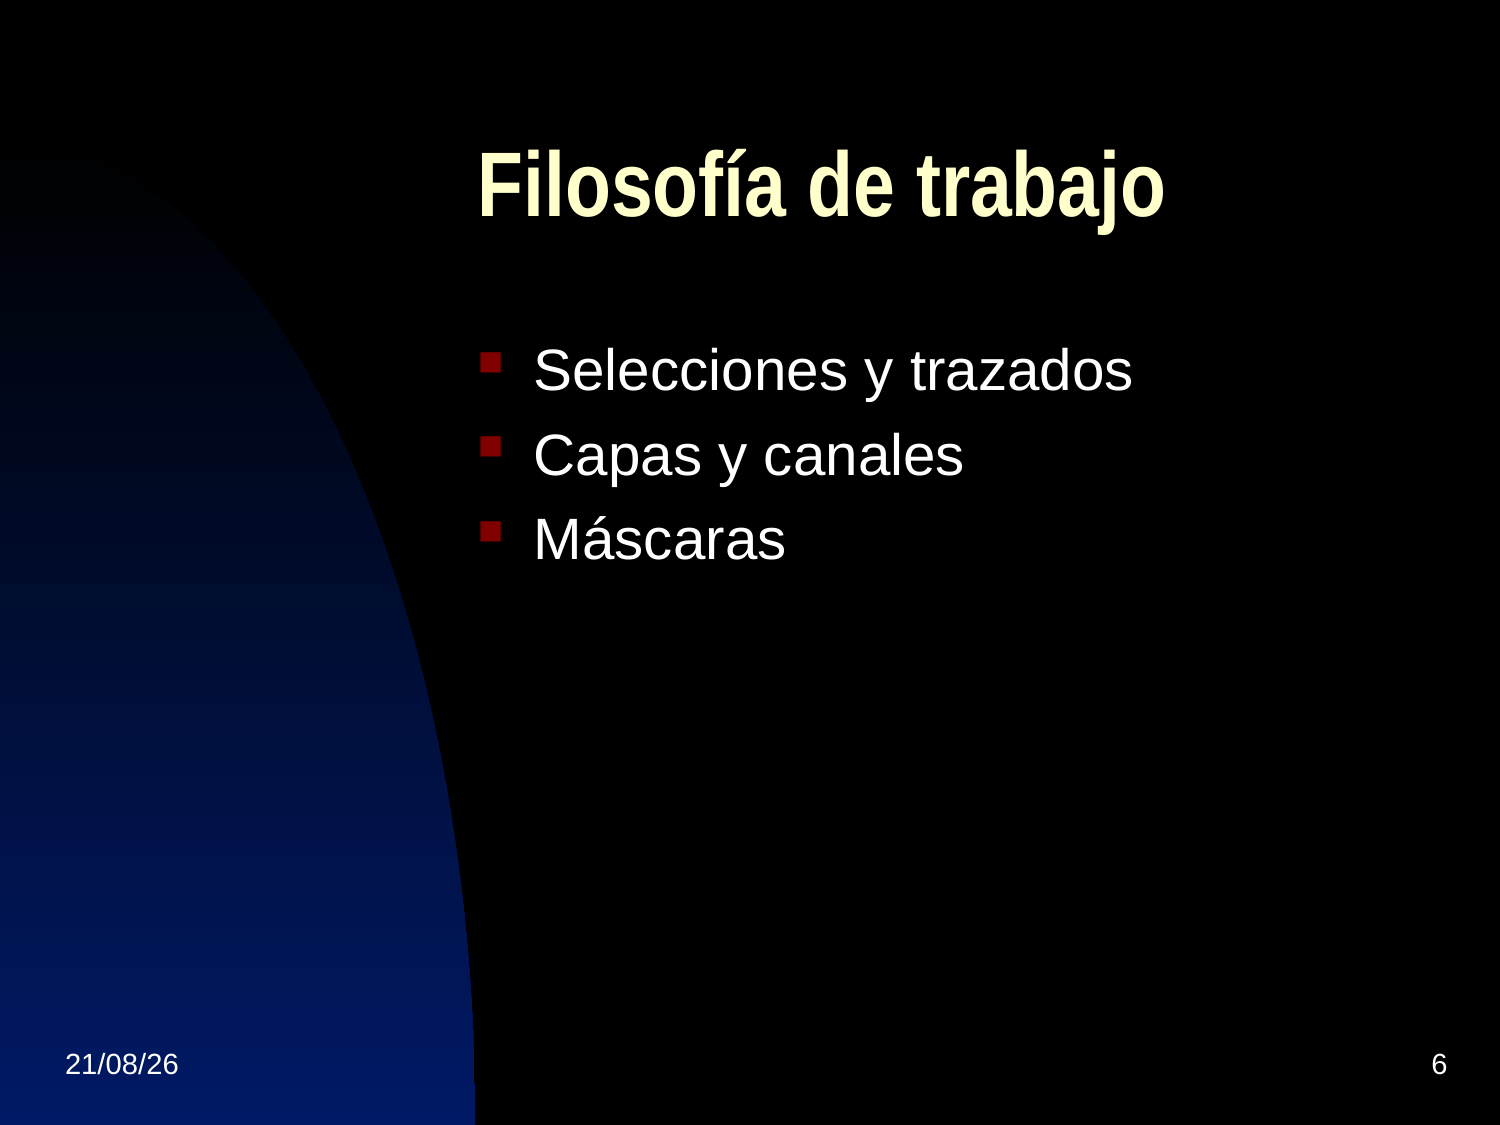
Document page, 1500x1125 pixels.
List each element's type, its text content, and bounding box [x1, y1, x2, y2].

title Filosofía de trabajo [462, 99, 1463, 288]
list Selecciones y trazados Capas y canales Máscaras [462, 324, 1463, 1000]
